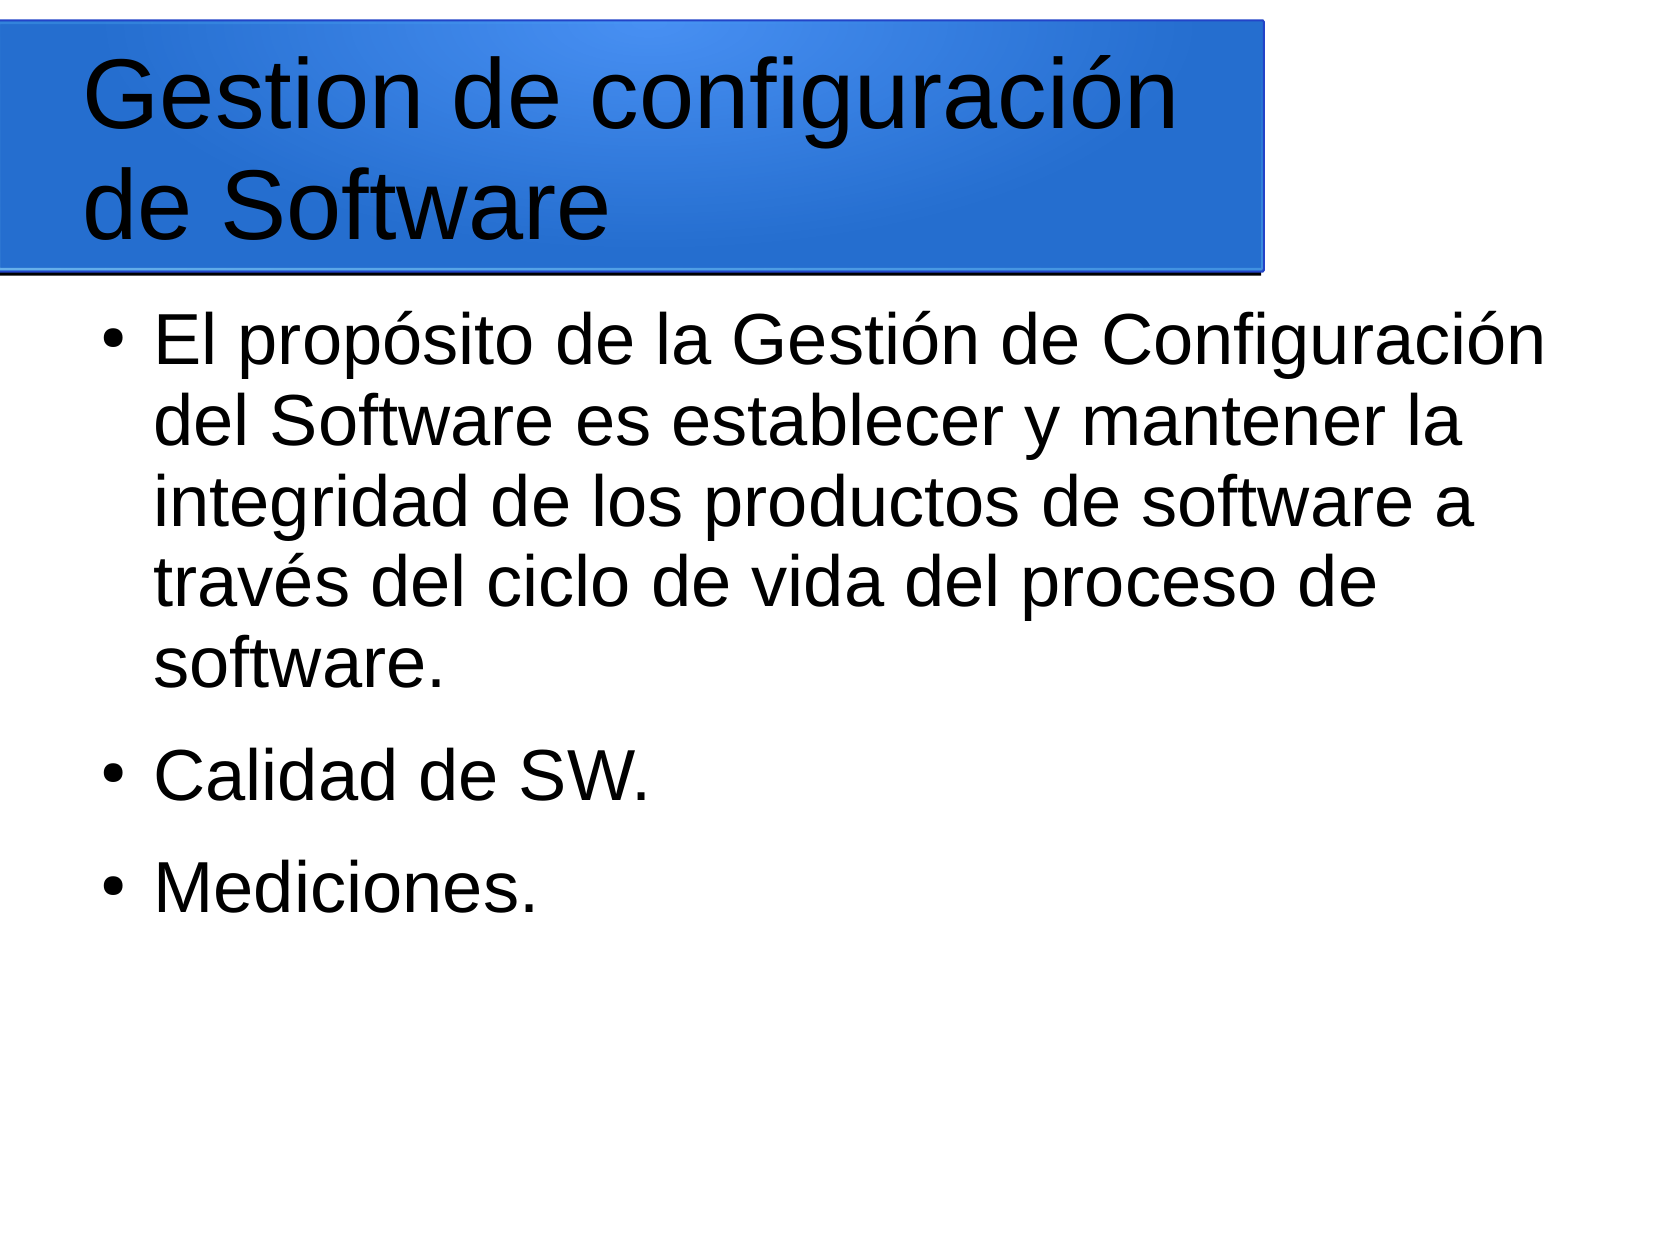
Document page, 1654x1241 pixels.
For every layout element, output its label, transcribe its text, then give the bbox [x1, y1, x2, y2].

list El propósito de la Gestión de Configuración del Software es establecer y mantener la integridad de los productos de software a través del ciclo de vida del proceso de software. Calidad de SW. Mediciones. [82, 299, 1571, 1019]
title Gestion de configuración de Software [82, 38, 1235, 261]
